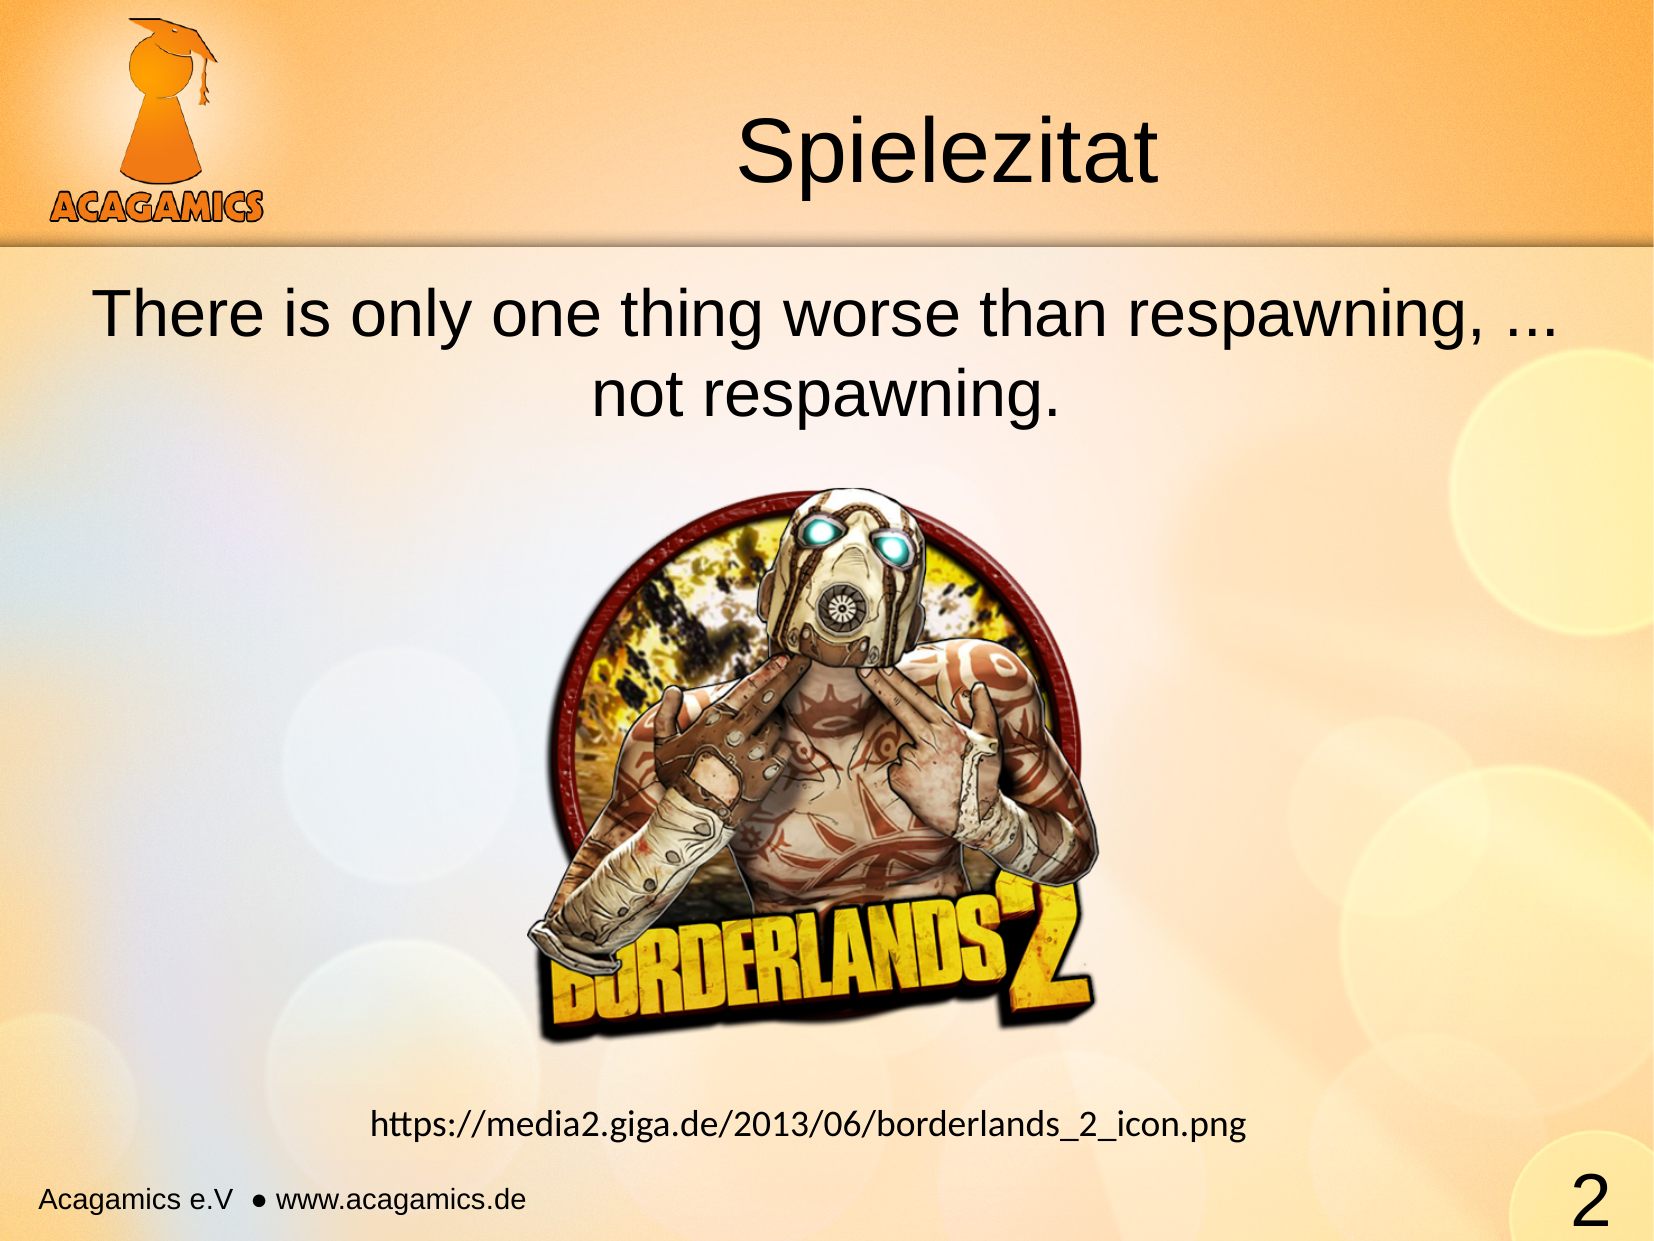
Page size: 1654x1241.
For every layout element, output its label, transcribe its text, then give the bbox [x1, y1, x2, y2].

title Spielezitat [324, 76, 1571, 216]
list There is only one thing worse than respawning, ... not respawning. [82, 269, 1571, 443]
text_box https://media2.giga.de/2013/06/borderlands_2_icon.png [354, 1090, 1274, 1152]
text_box [1517, 1151, 1654, 1241]
picture [527, 480, 1101, 1053]
